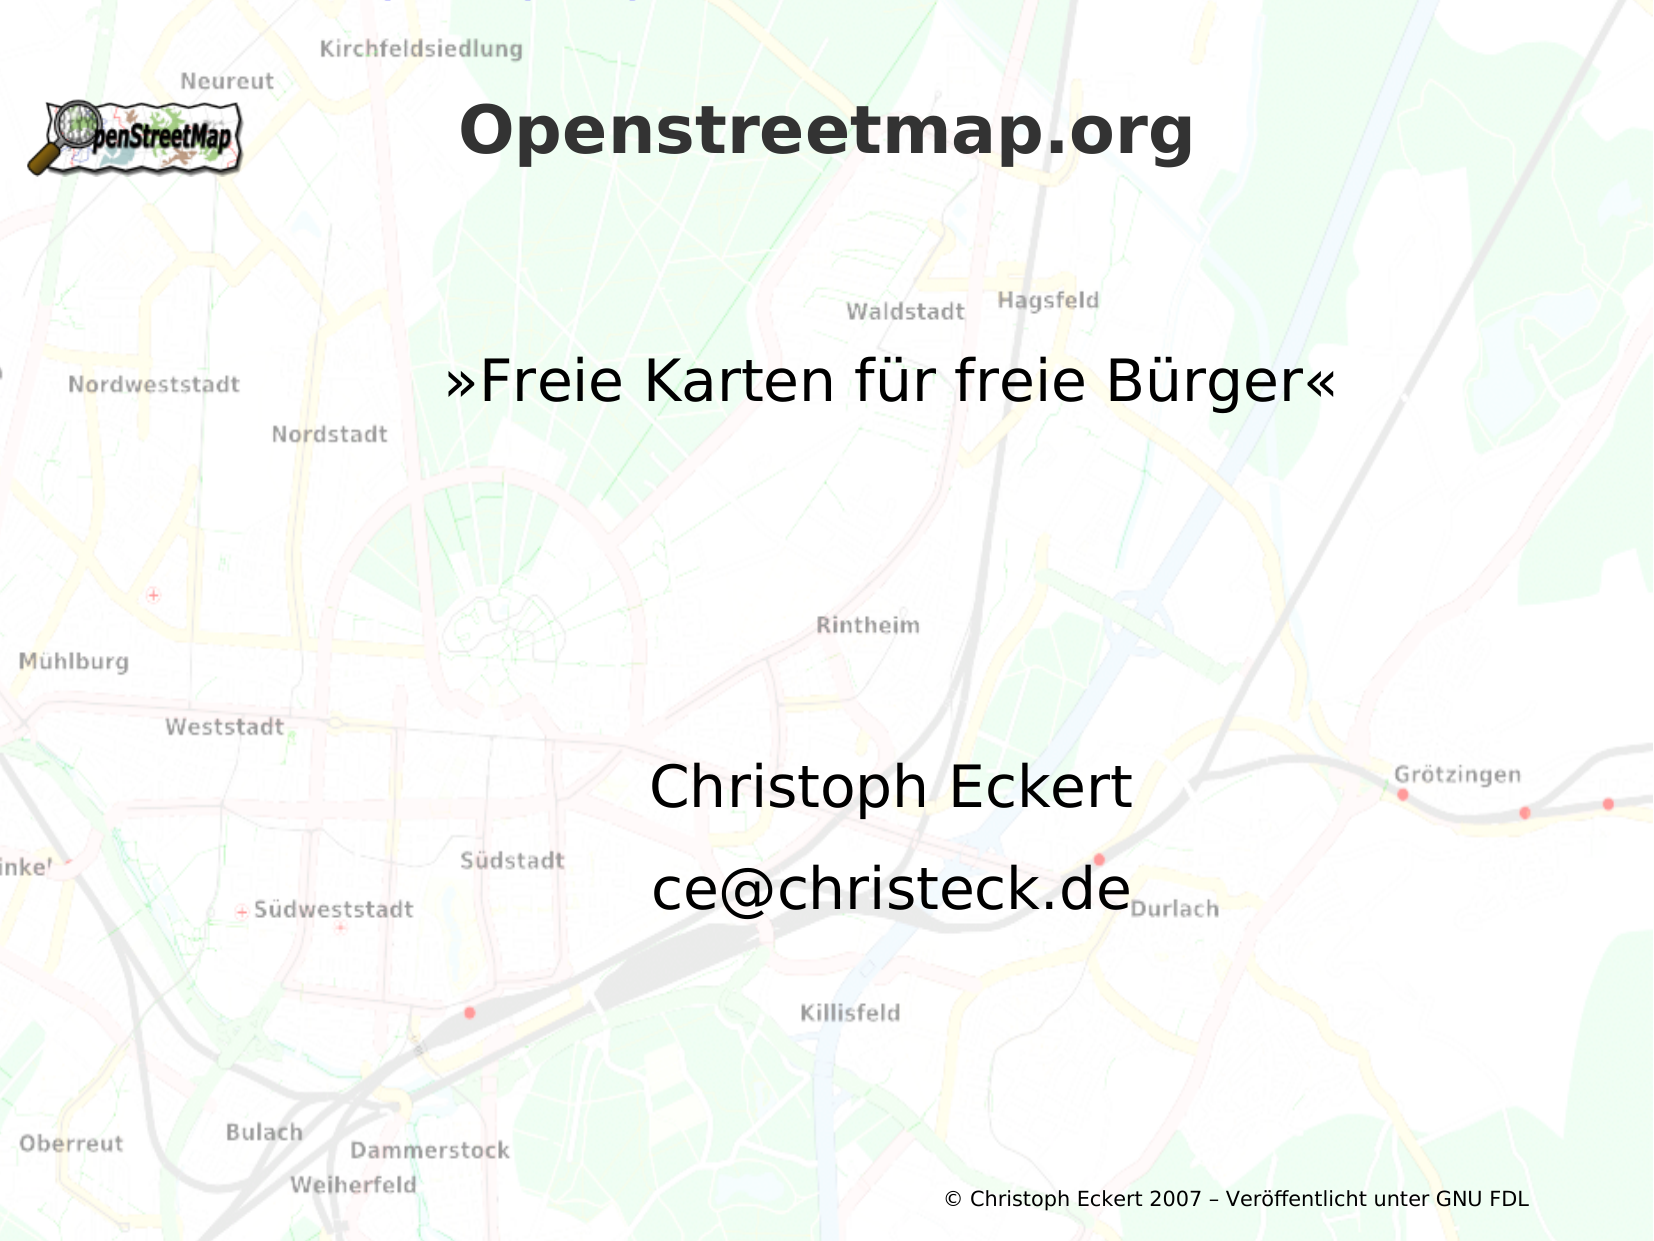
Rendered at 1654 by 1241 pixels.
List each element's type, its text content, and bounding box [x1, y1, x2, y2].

title Openstreetmap.org [121, 91, 1534, 299]
subtitle »Freie Karten für freie Bürger« Christoph Eckert ce@christeck.de [178, 328, 1570, 910]
picture [0, 0, 1653, 1241]
